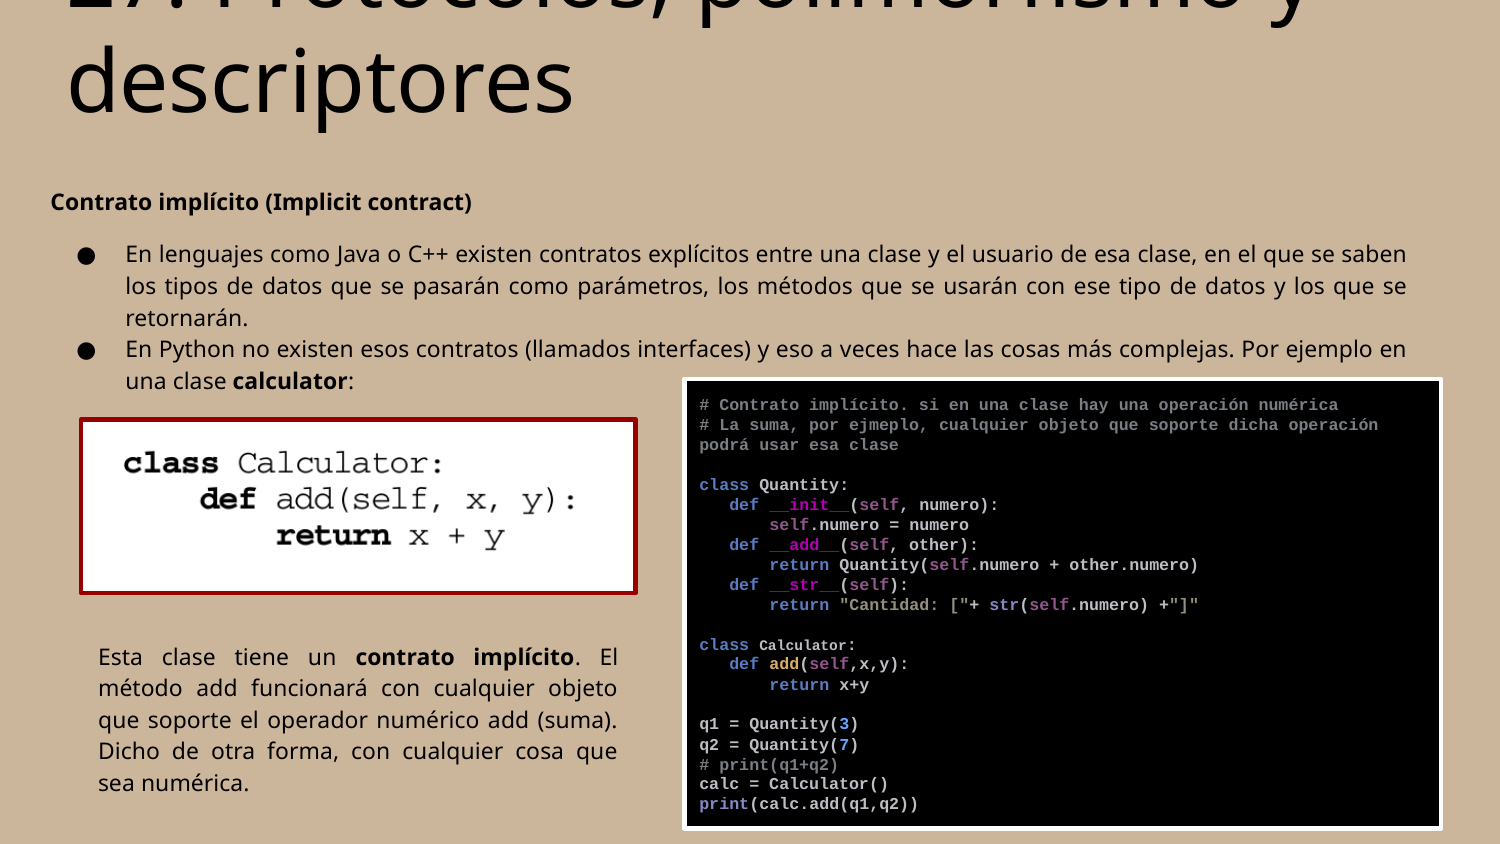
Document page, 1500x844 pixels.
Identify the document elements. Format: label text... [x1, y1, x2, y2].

text_box # Contrato implícito. si en una clase hay una operación numérica # La suma, por ejmeplo, cualquier objeto que soporte dicha operación podrá usar esa clase class Quantity: def __init__(self, numero): self.numero = numero def __add__(self, other): return Quantity(self.numero + other.numero) def __str__(self): return "Cantidad: ["+ str(self.numero) +"]" class Calculator: def add(self,x,y): return x+y q1 = Quantity(3) q2 = Quantity(7) # print(q1+q2) calc = Calculator() print(calc.add(q1,q2)) [684, 378, 1441, 829]
text_box Contrato implícito (Implicit contract) En lenguajes como Java o C++ existen contratos explícitos entre una clase y el usuario de esa clase, en el que se saben los tipos de datos que se pasarán como parámetros, los métodos que se usarán con ese tipo de datos y los que se retornarán. En Python no existen esos contratos (llamados interfaces) y eso a veces hace las cosas más complejas. Por ejemplo en una clase calculator: [35, 155, 1424, 422]
text_box Esta clase tiene un contrato implícito. El método add funcionará con cualquier objeto que soporte el operador numérico add (suma). Dicho de otra forma, con cualquier cosa que sea numérica. [83, 624, 634, 811]
title 27. Protocolos, polimorfismo y descriptores [51, 51, 1449, 146]
picture [83, 421, 634, 591]
